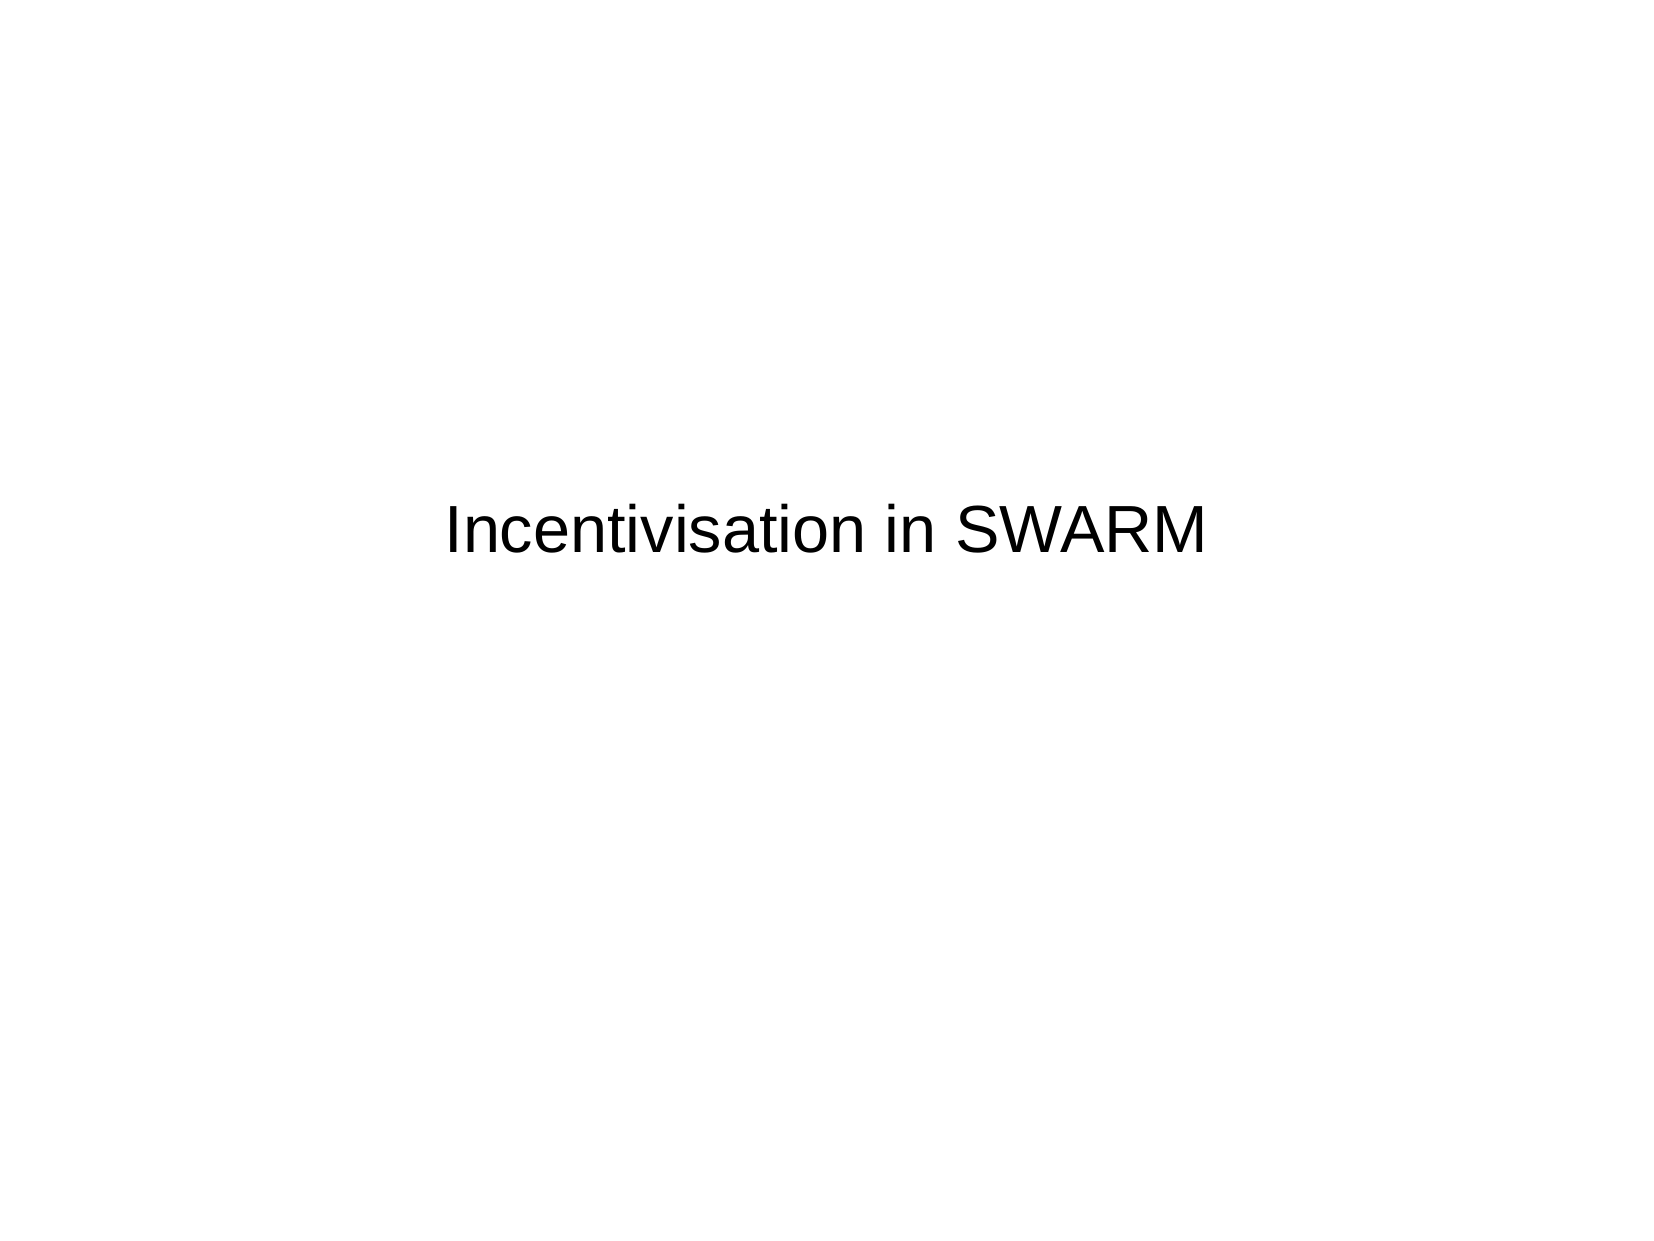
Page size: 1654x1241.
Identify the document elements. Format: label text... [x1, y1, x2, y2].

subtitle Incentivisation in SWARM [82, 49, 1571, 1010]
